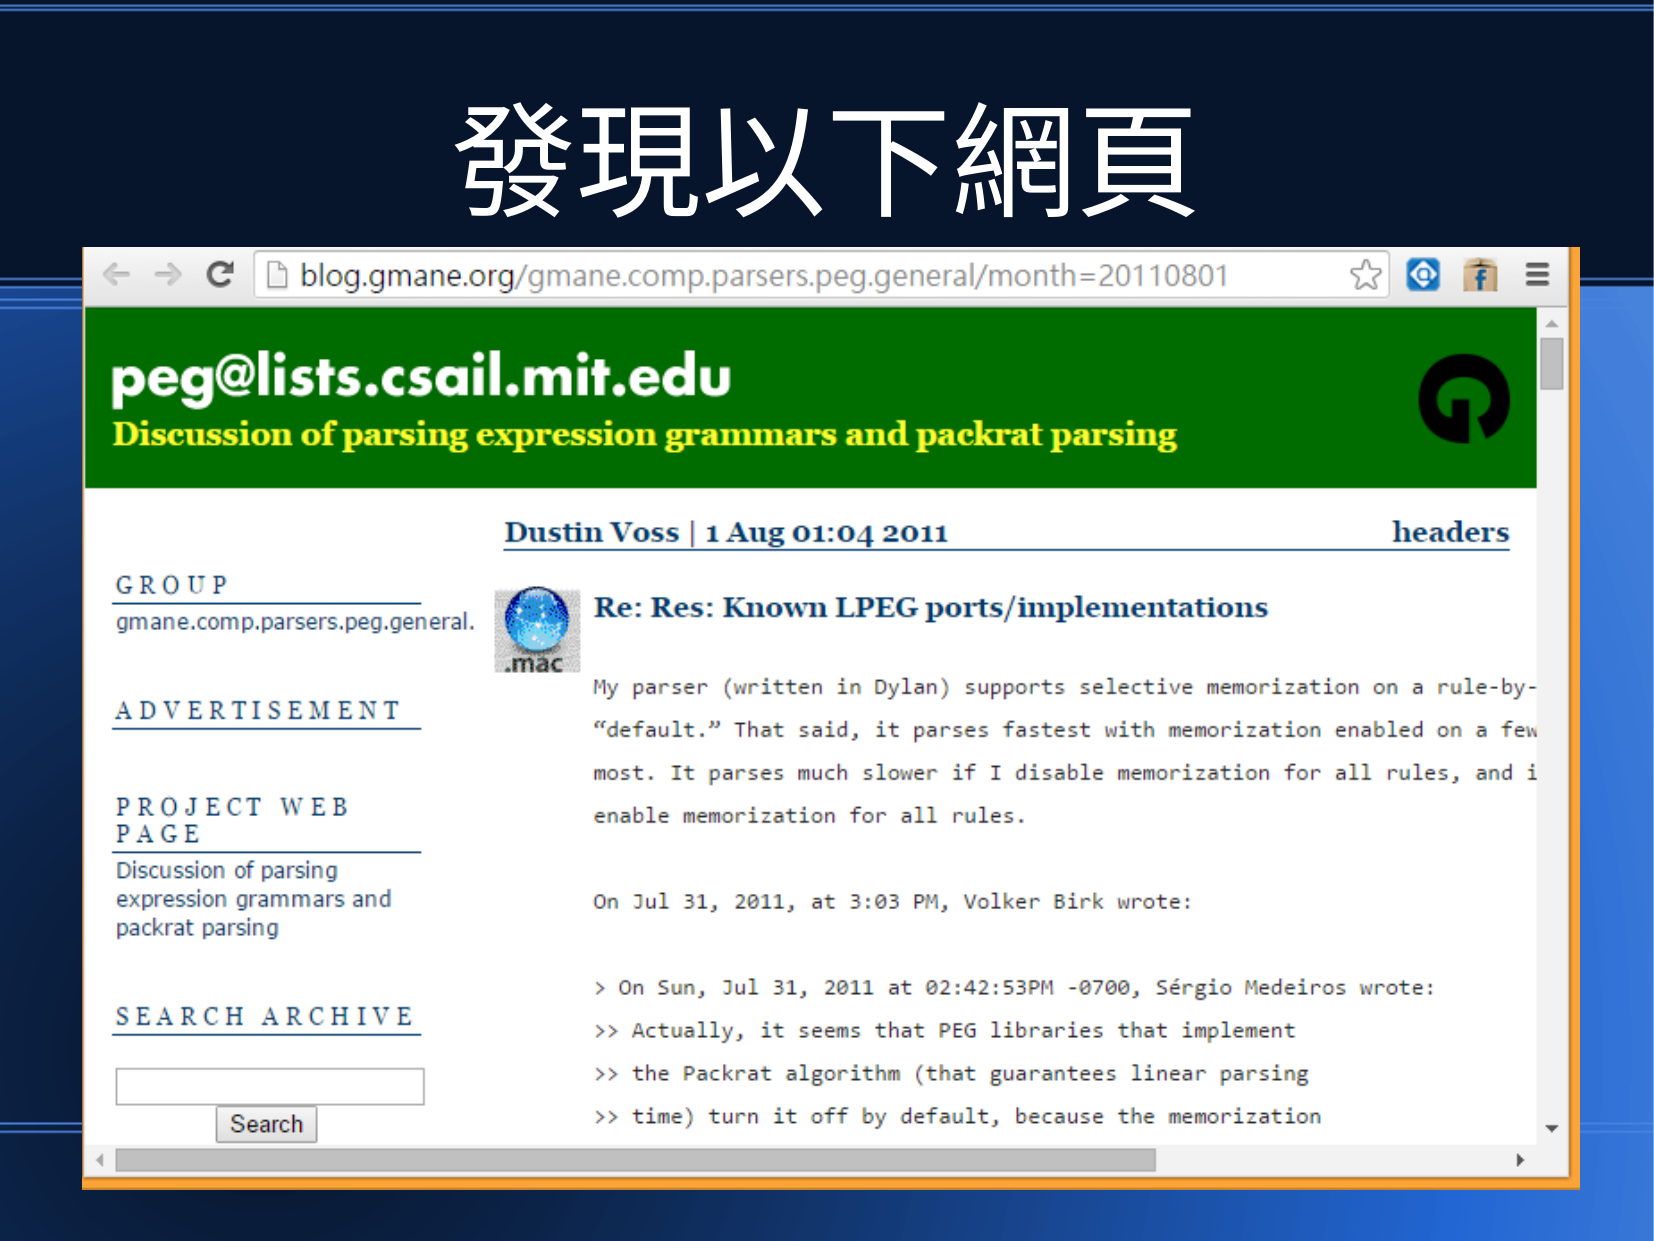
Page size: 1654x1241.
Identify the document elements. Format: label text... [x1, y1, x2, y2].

title 發現以下網頁 [82, 49, 1571, 247]
picture [0, 0, 1654, 1241]
